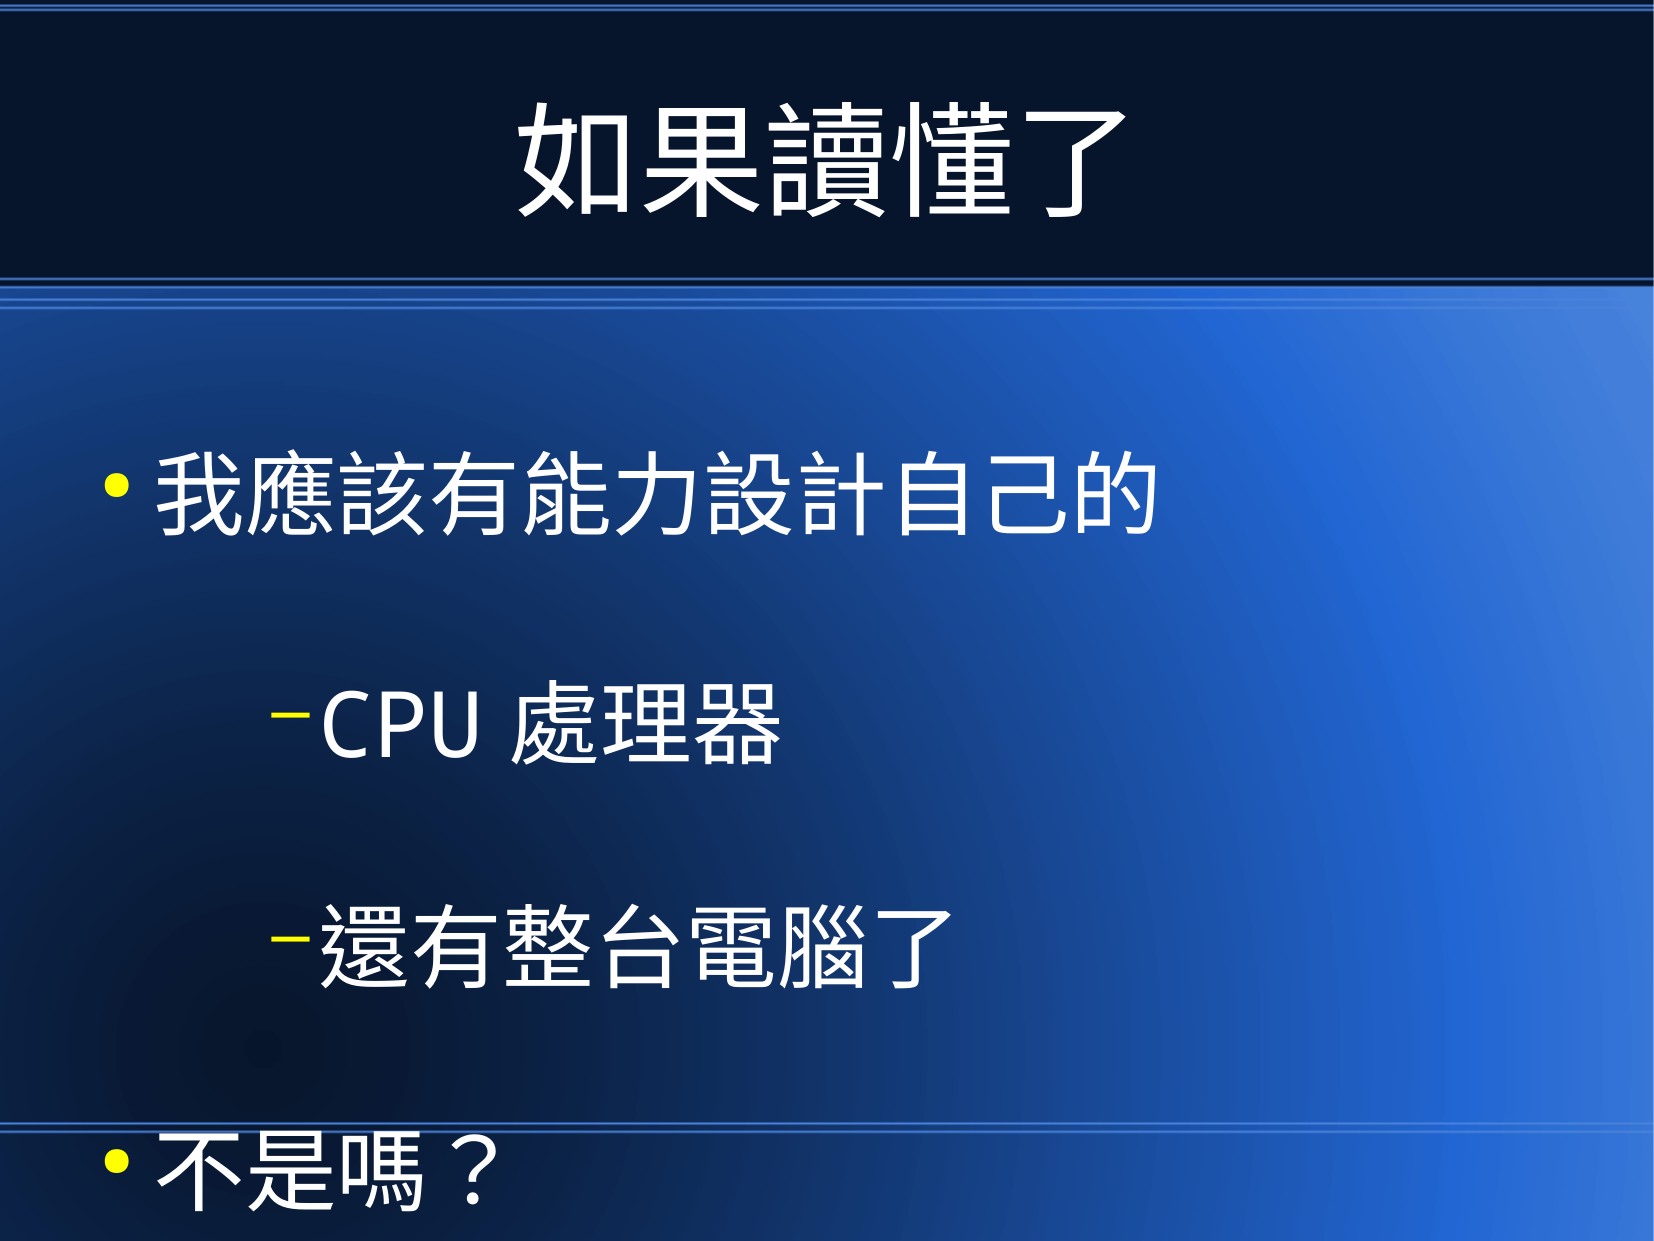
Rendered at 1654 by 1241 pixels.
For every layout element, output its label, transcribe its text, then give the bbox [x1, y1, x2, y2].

list 我應該有能力設計自己的 CPU處理器 還有整台電腦了 不是嗎？ [82, 355, 1571, 1241]
title 如果讀懂了 [82, 49, 1571, 257]
picture [0, 0, 1654, 1241]
